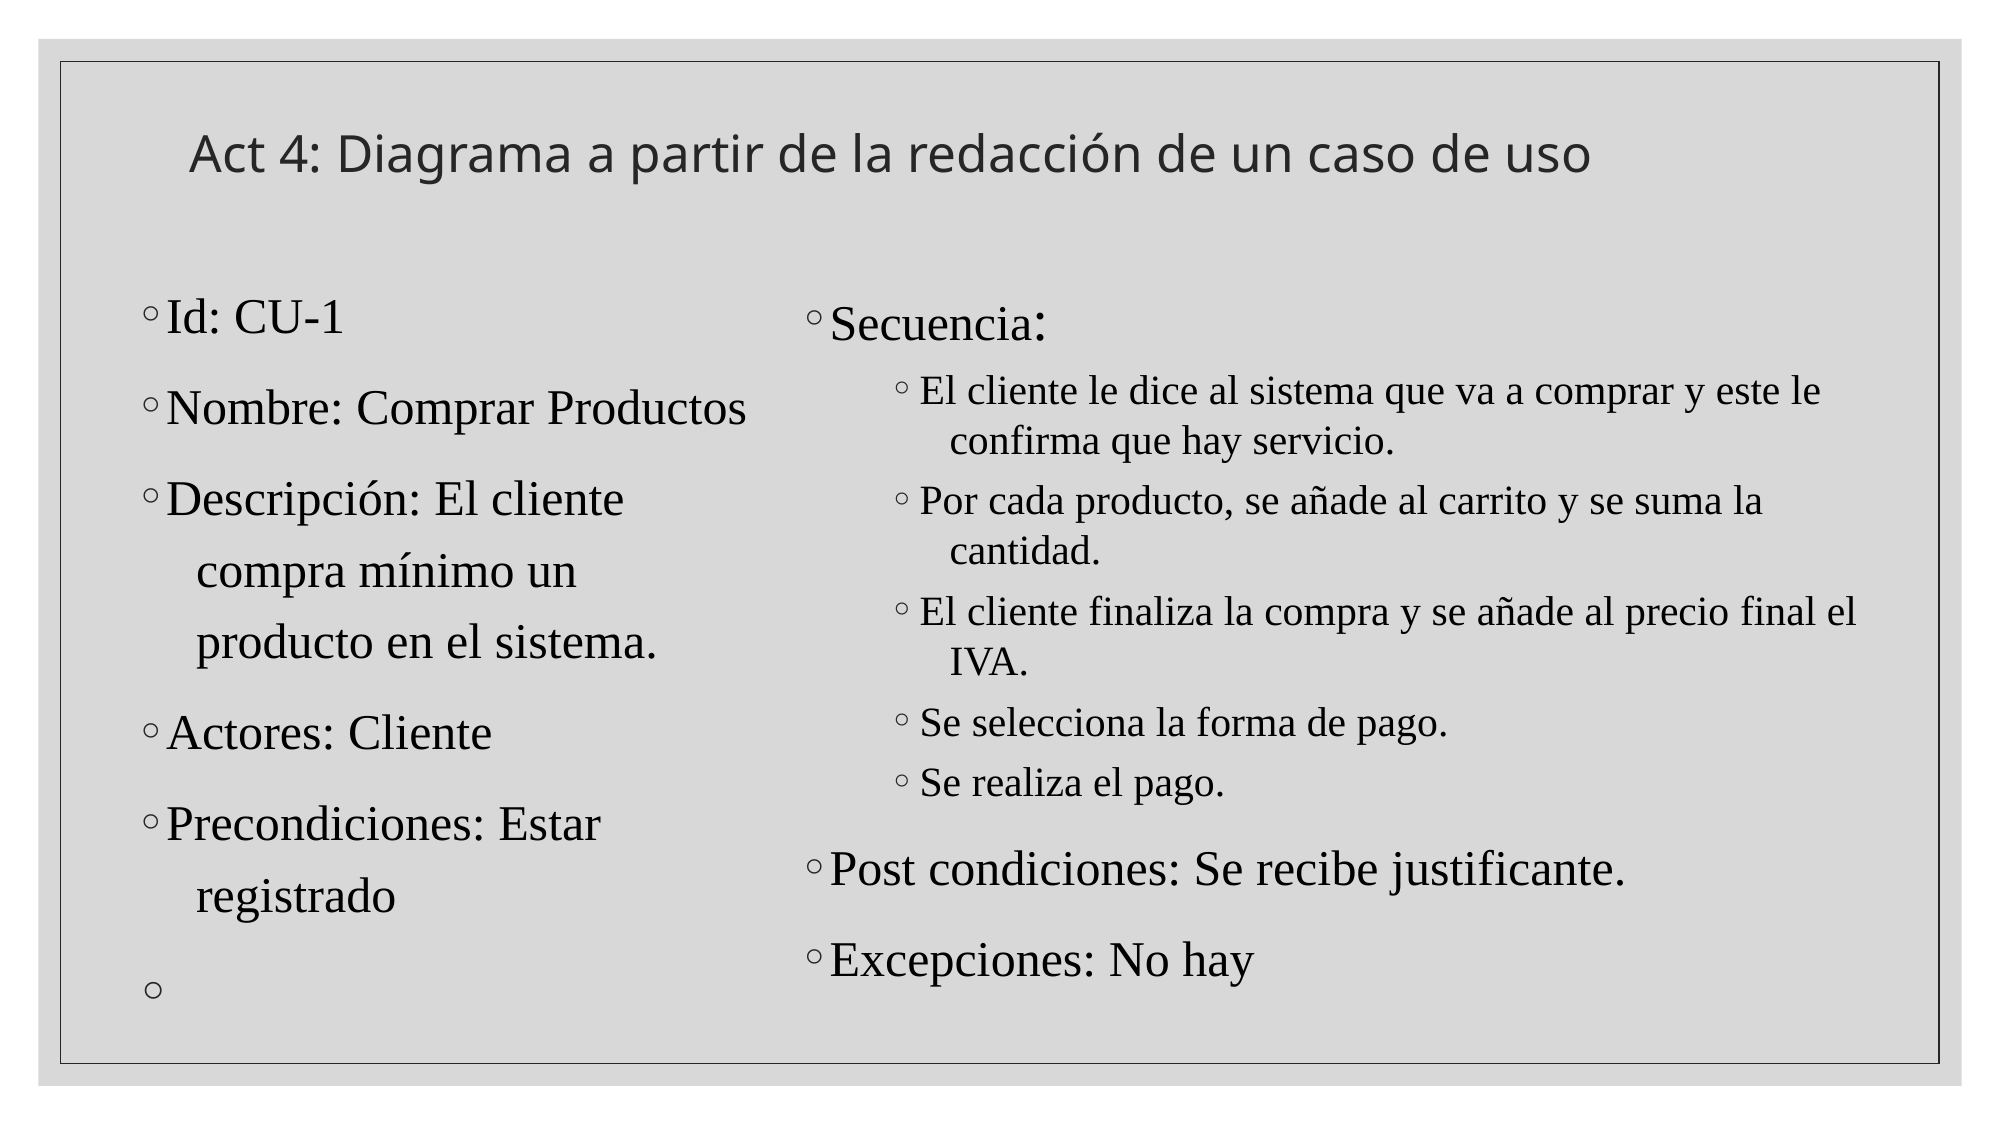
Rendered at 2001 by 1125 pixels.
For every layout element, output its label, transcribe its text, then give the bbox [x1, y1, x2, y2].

list Id: CU-1 Nombre: Comprar Productos Descripción: El cliente compra mínimo un producto en el sistema. Actores: Cliente Precondiciones: Estar registrado [120, 264, 771, 1023]
text_box Secuencia: El cliente le dice al sistema que va a comprar y este le confirma que hay servicio. Por cada producto, se añade al carrito y se suma la cantidad. El cliente finaliza la compra y se añade al precio final el IVA. Se selecciona la forma de pago. Se realiza el pago. Post condiciones: Se recibe justificante. Excepciones: No hay [784, 260, 1880, 1020]
title Act 4: Diagrama a partir de la redacción de un caso de uso [174, 105, 1825, 207]
